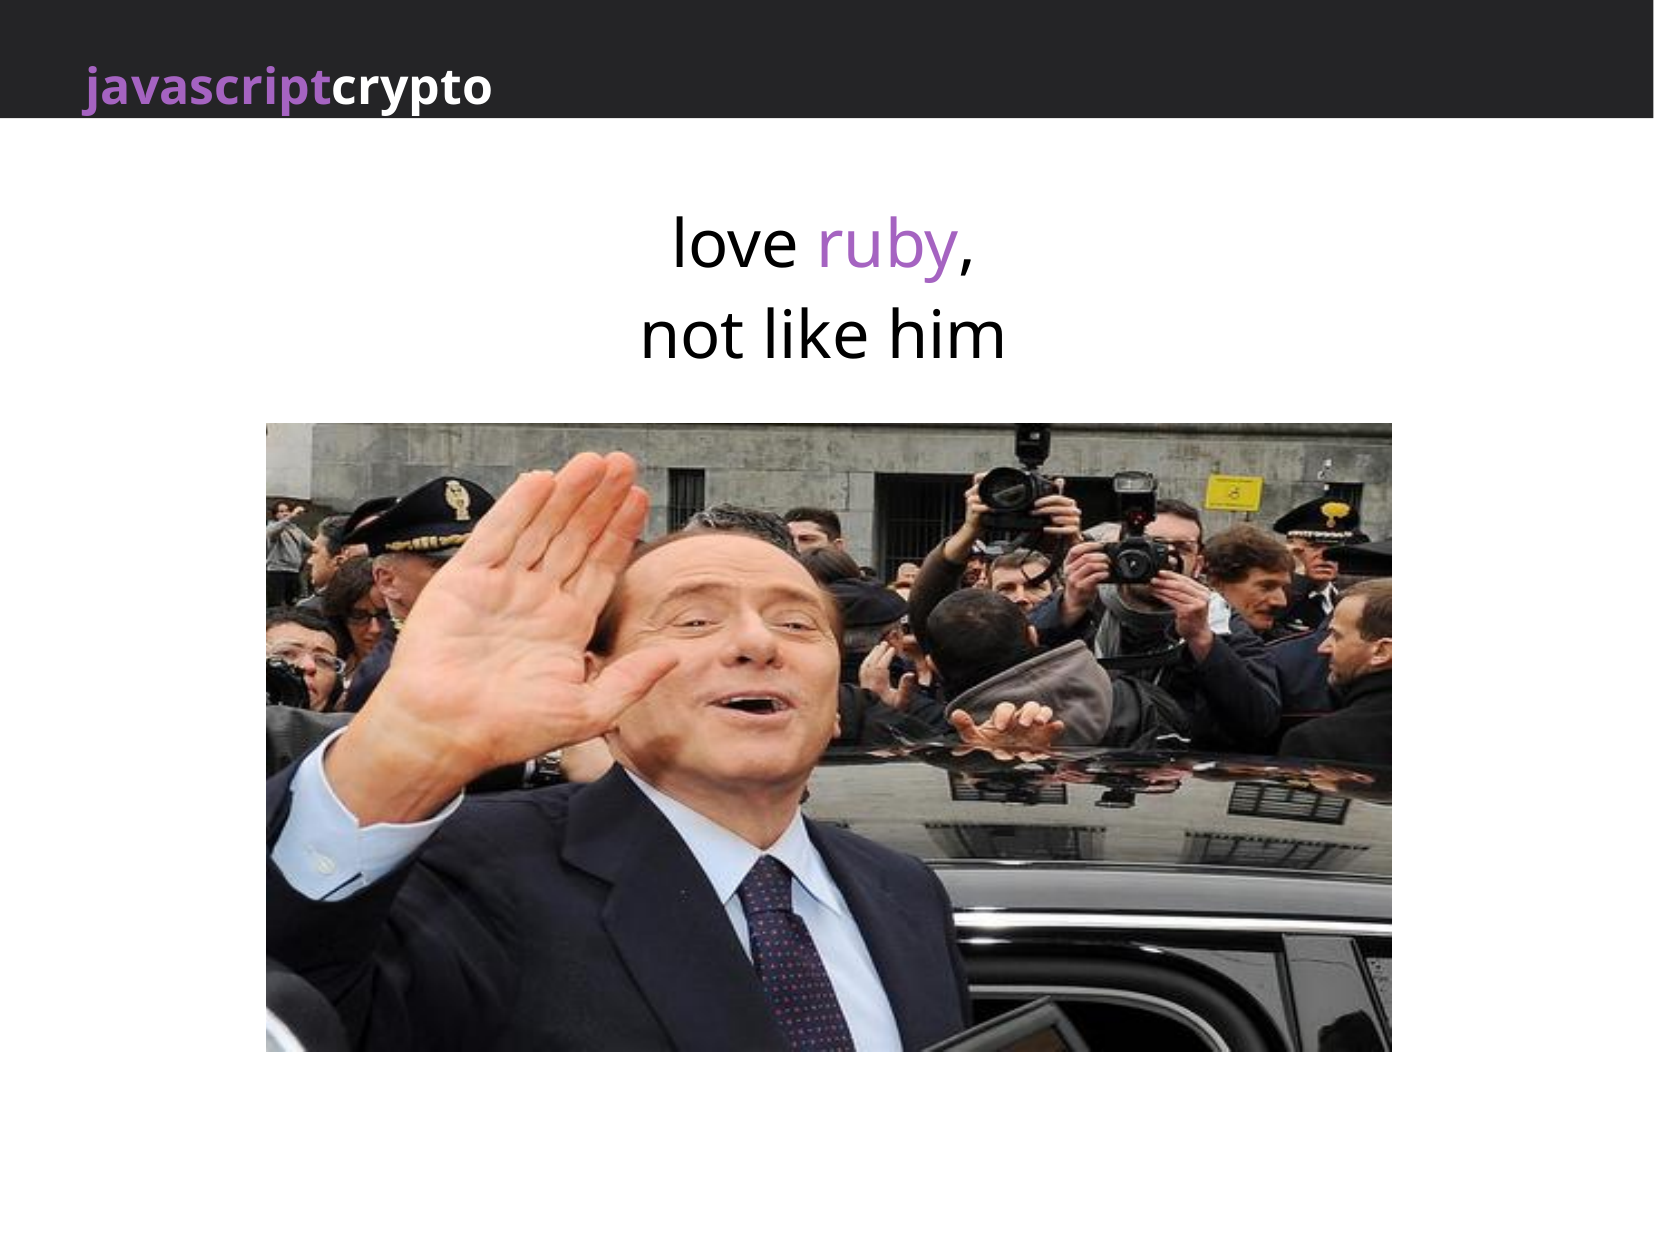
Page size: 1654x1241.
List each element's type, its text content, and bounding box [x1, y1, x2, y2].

picture [266, 423, 1392, 1052]
text_box javascriptcrypto [70, 43, 544, 119]
text_box love ruby, not like him [431, 188, 1217, 365]
text_box [165, 531, 1441, 1087]
text_box [0, 0, 1654, 119]
